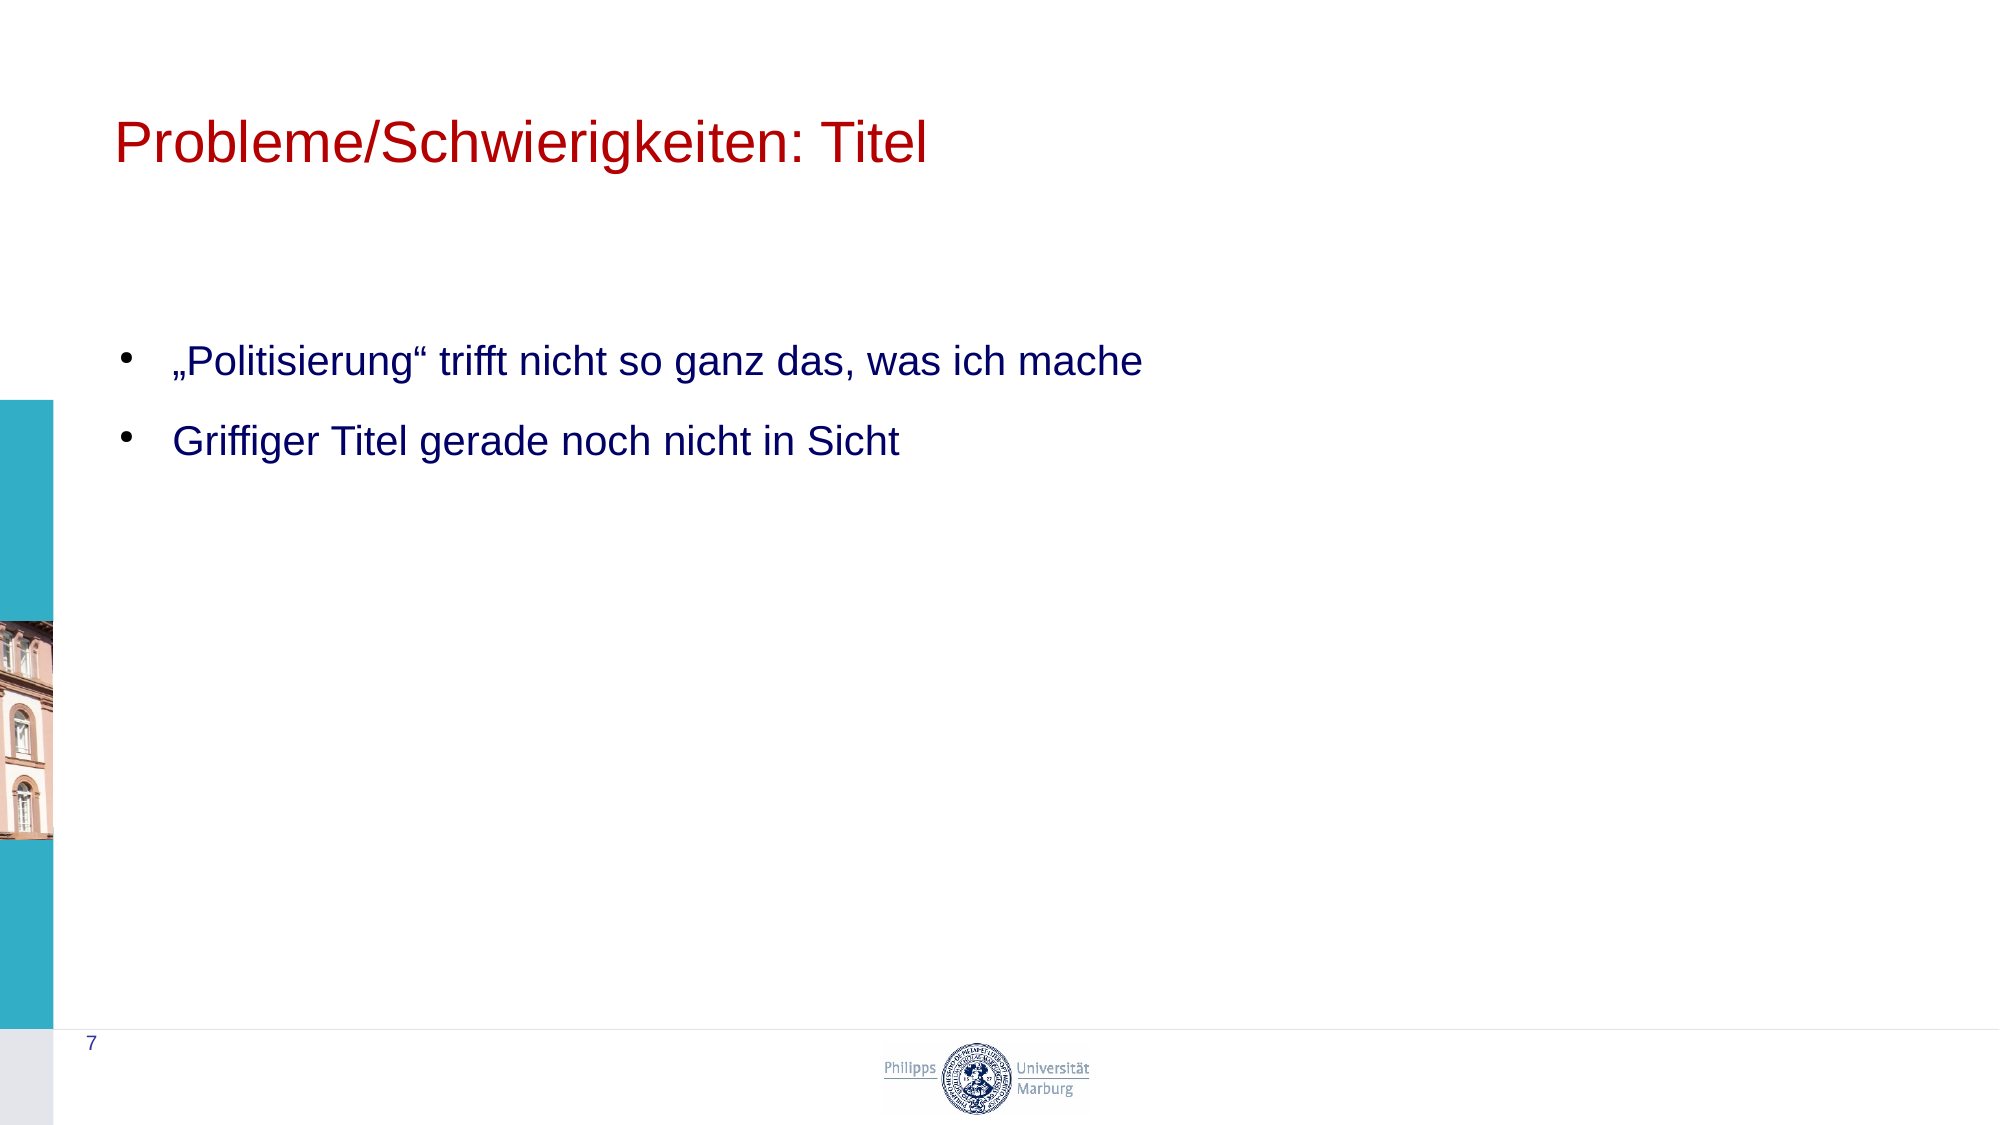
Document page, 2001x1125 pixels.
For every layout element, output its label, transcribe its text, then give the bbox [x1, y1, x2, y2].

picture [0, 621, 53, 840]
list „Politisierung“ trifft nicht so ganz das, was ich mache Griffiger Titel gerade noch nicht in Sicht [86, 326, 1887, 991]
title Probleme/Schwierigkeiten: Titel [99, 45, 1900, 233]
slide_number <Foliennummer> [70, 1022, 538, 1101]
picture [883, 1042, 1090, 1115]
